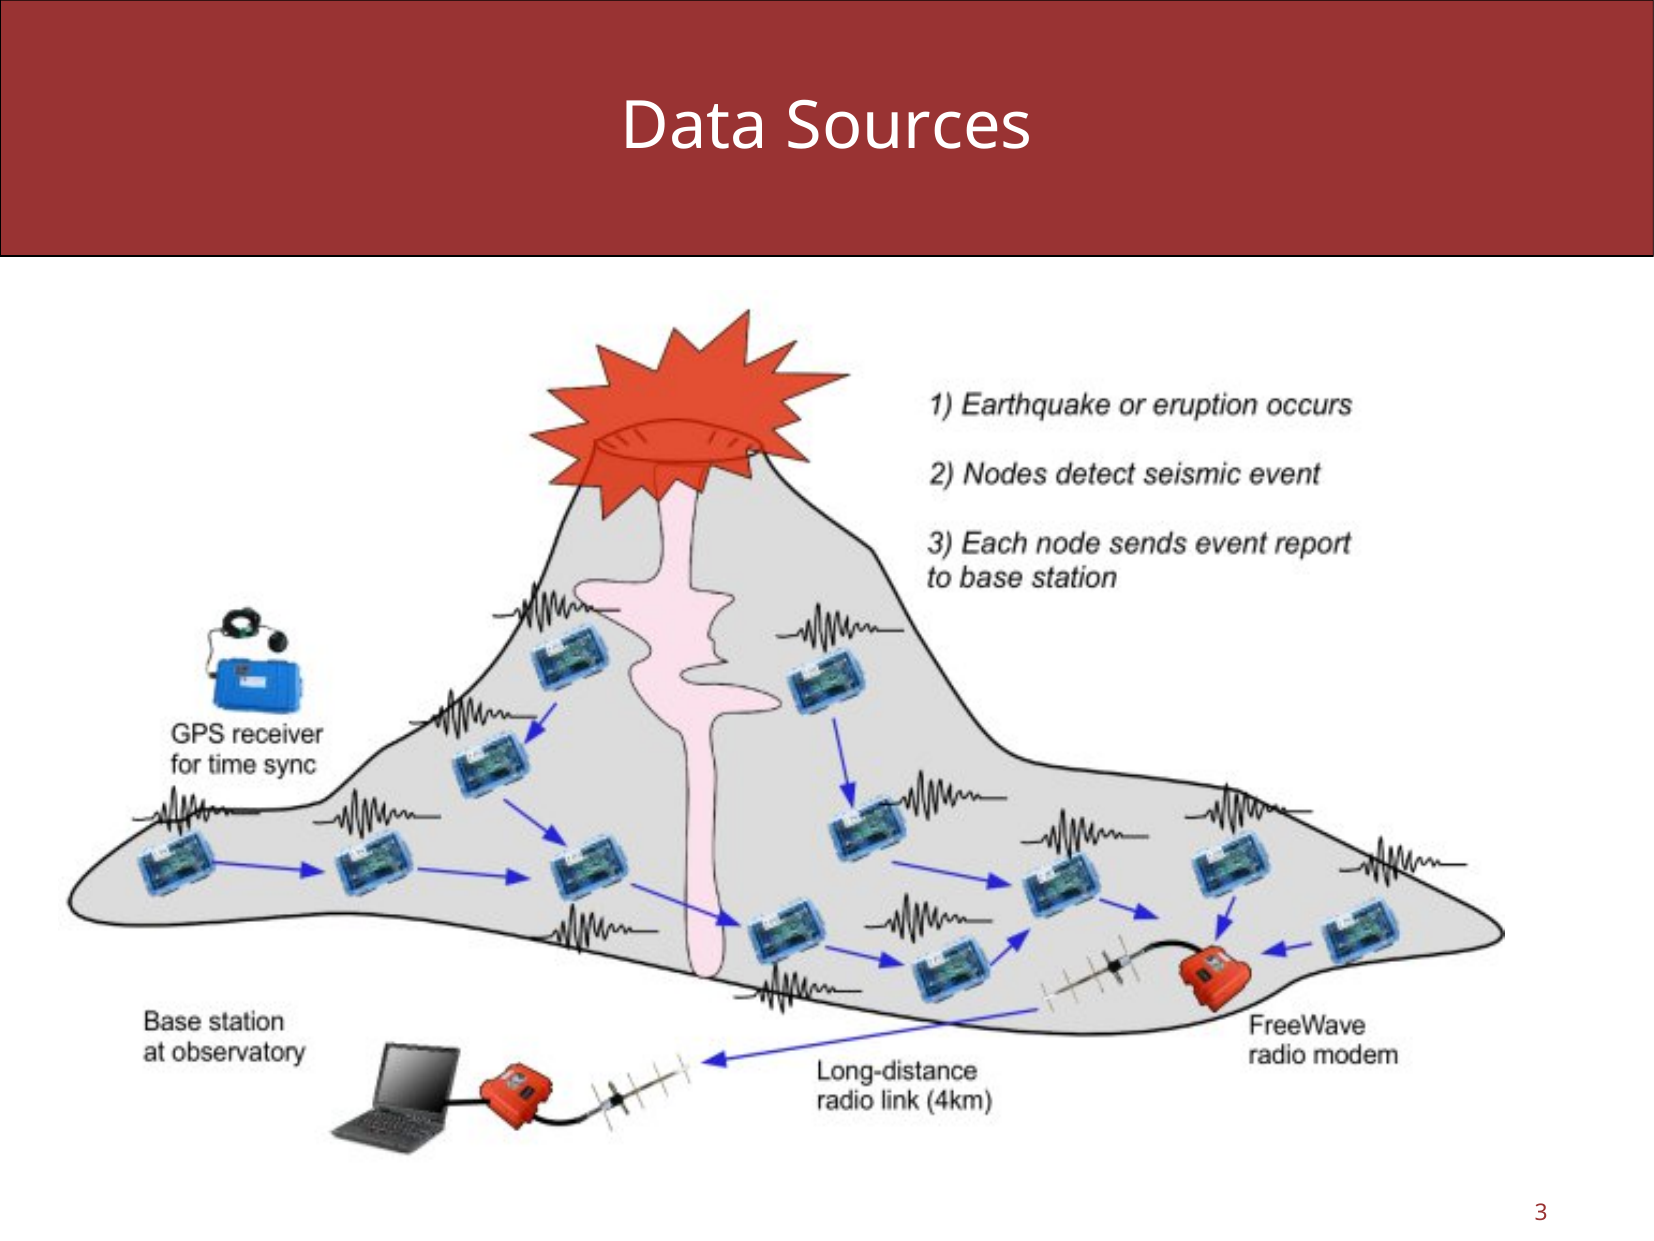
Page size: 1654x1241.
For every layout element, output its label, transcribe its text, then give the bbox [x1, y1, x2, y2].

picture [58, 290, 1505, 1180]
title Data Sources [121, 82, 1534, 163]
